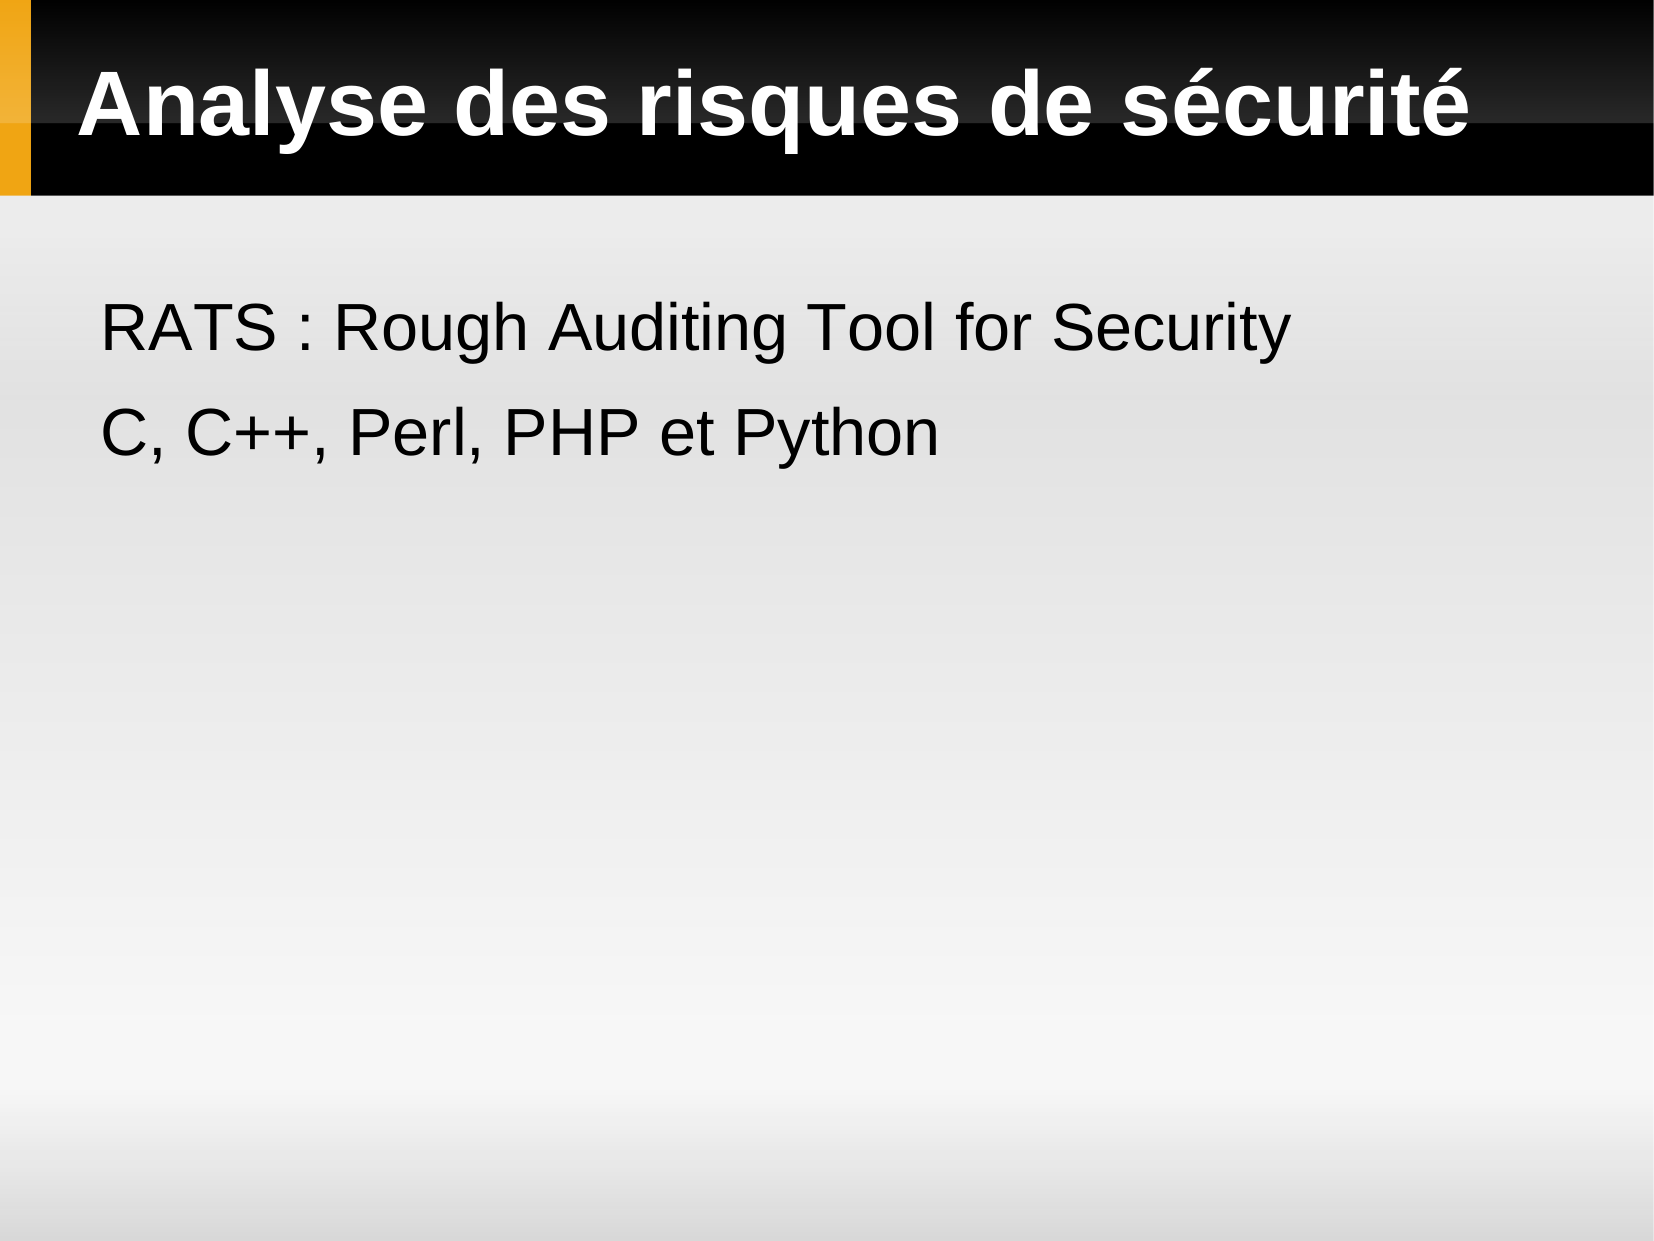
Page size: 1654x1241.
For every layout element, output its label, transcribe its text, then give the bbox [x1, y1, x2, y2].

title Analyse des risques de sécurité [76, 7, 1565, 200]
picture [0, 0, 1654, 1241]
list RATS : Rough Auditing Tool for Security C, C++, Perl, PHP et Python [82, 290, 1571, 1094]
